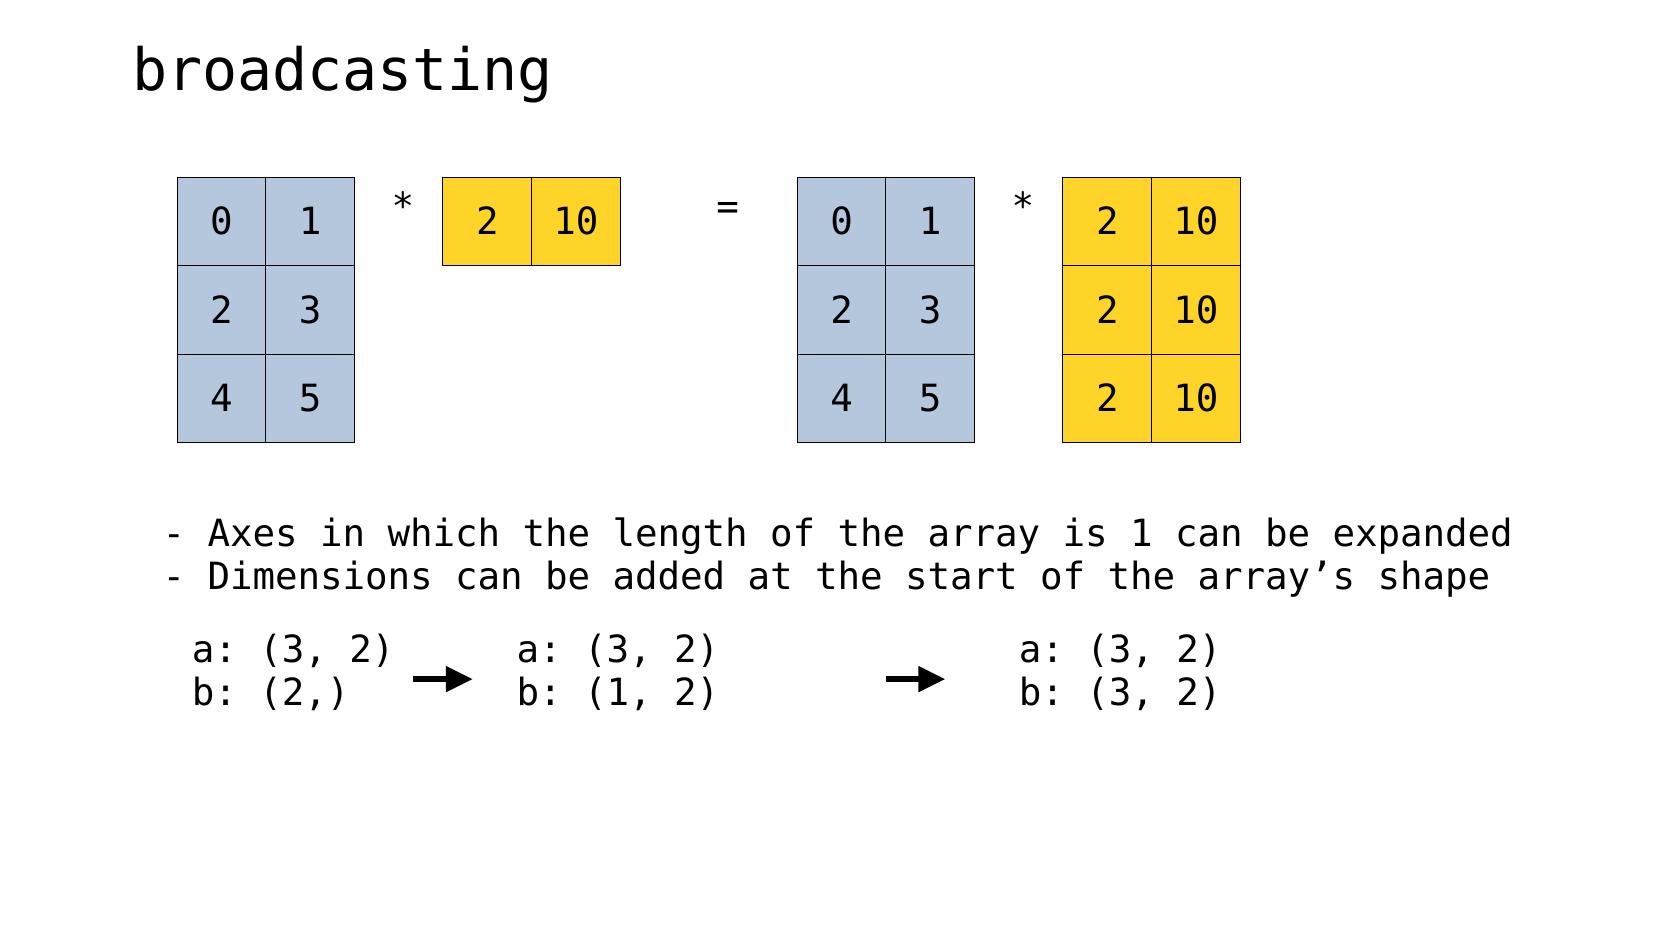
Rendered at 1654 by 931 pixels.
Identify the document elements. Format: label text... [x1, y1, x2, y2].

text_box 4 [797, 355, 886, 443]
text_box 2 [1062, 265, 1152, 355]
text_box - Axes in which the length of the array is 1 can be expanded - Dimensions can be added at the start of the array’s shape [147, 504, 1536, 607]
text_box 10 [1151, 177, 1241, 266]
text_box 3 [886, 266, 975, 355]
text_box 2 [797, 265, 886, 355]
text_box 2 [1062, 177, 1151, 265]
text_box a: (3, 2) b: (3, 2) [1003, 620, 1625, 739]
text_box 10 [531, 177, 621, 266]
text_box * [354, 177, 443, 236]
text_box 0 [177, 177, 265, 265]
text_box 2 [442, 177, 531, 266]
text_box * [974, 177, 1063, 236]
text_box 10 [1152, 266, 1241, 355]
text_box a: (3, 2) b: (2,) [177, 620, 501, 722]
text_box broadcasting [118, 29, 1123, 119]
text_box 3 [266, 266, 355, 355]
text_box 5 [266, 355, 355, 443]
text_box a: (3, 2) b: (1, 2) [501, 620, 886, 739]
text_box 2 [177, 265, 266, 355]
text_box 1 [265, 177, 355, 266]
text_box 2 [1062, 355, 1152, 443]
text_box 0 [797, 177, 885, 265]
text_box = [679, 177, 768, 237]
text_box 4 [177, 355, 266, 443]
text_box 10 [1152, 355, 1241, 443]
text_box 1 [885, 177, 975, 266]
text_box 5 [886, 355, 975, 443]
